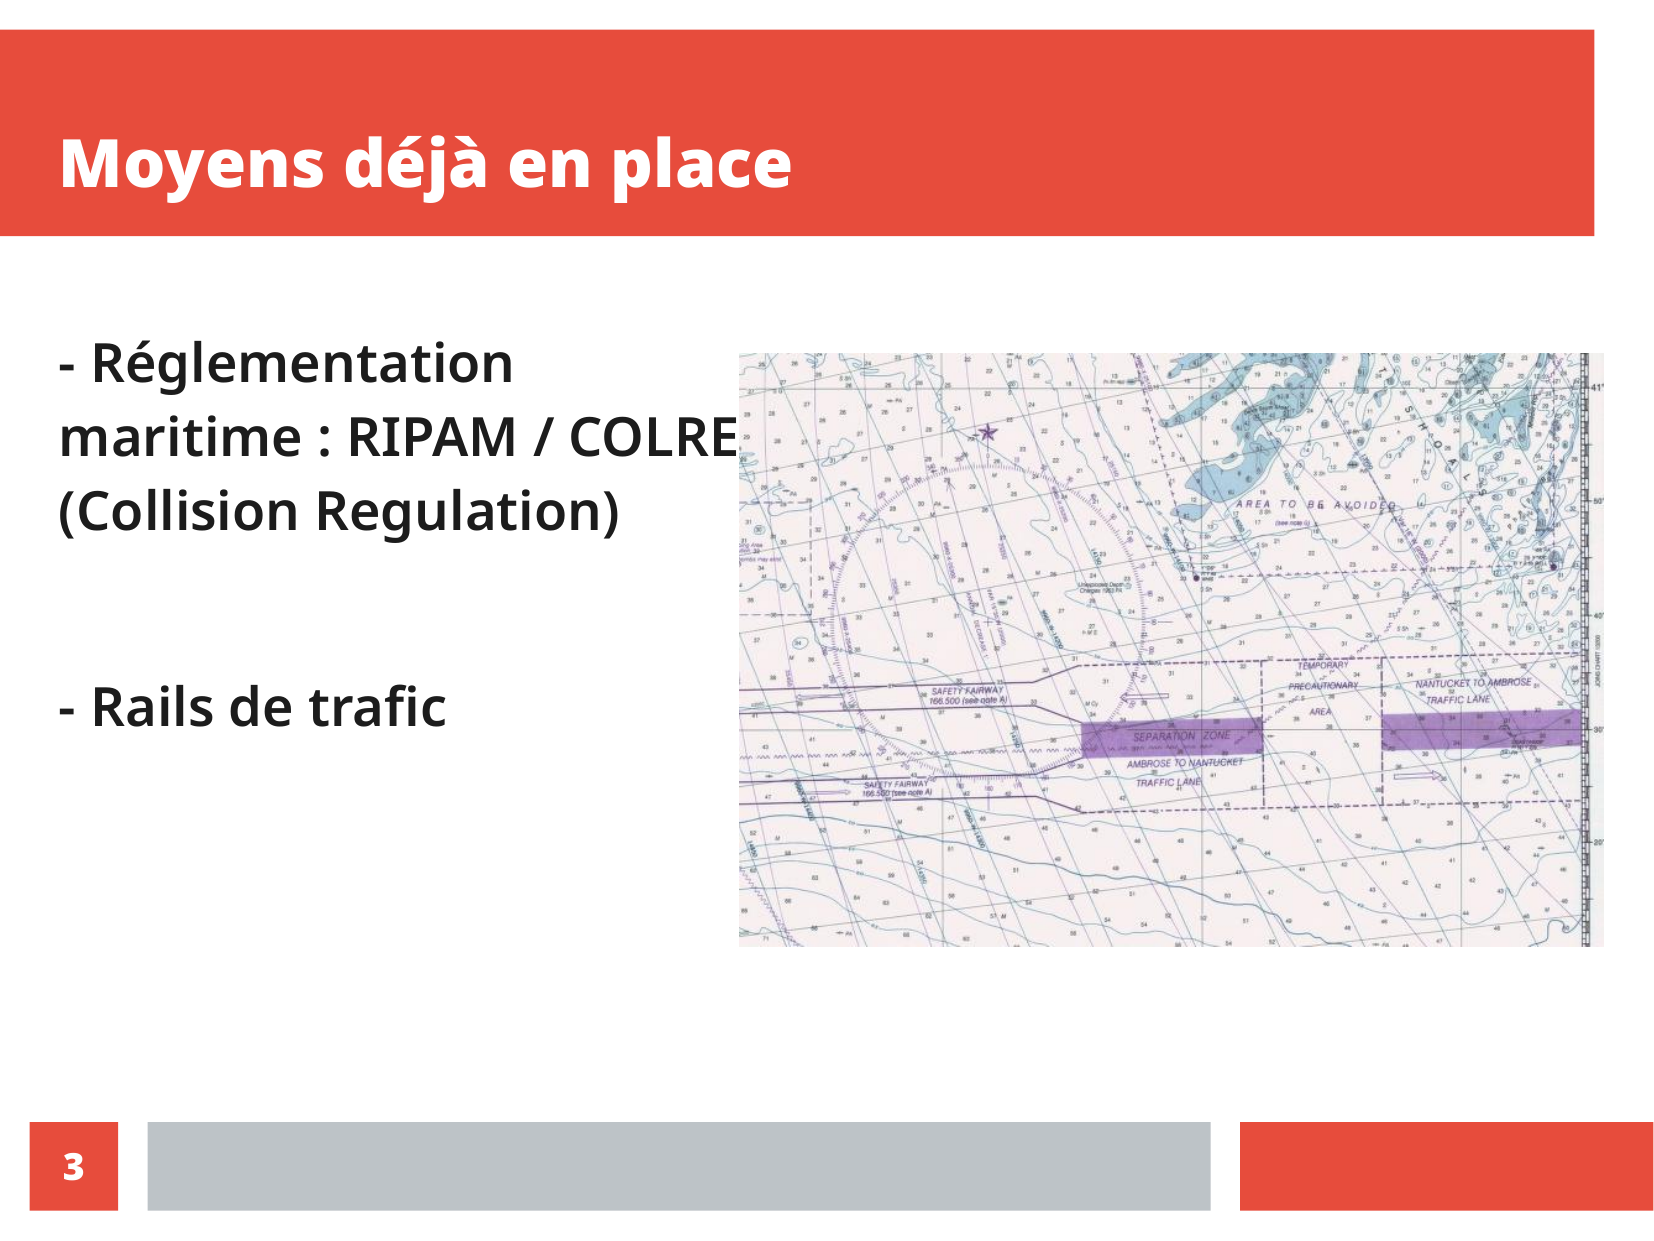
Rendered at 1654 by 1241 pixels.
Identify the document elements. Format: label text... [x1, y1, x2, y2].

picture [739, 353, 1604, 947]
list - Réglementation maritime : RIPAM / COLREG (Collision Regulation) - Rails de trafic [59, 324, 788, 1093]
title Moyens déjà en place [59, 59, 1595, 207]
